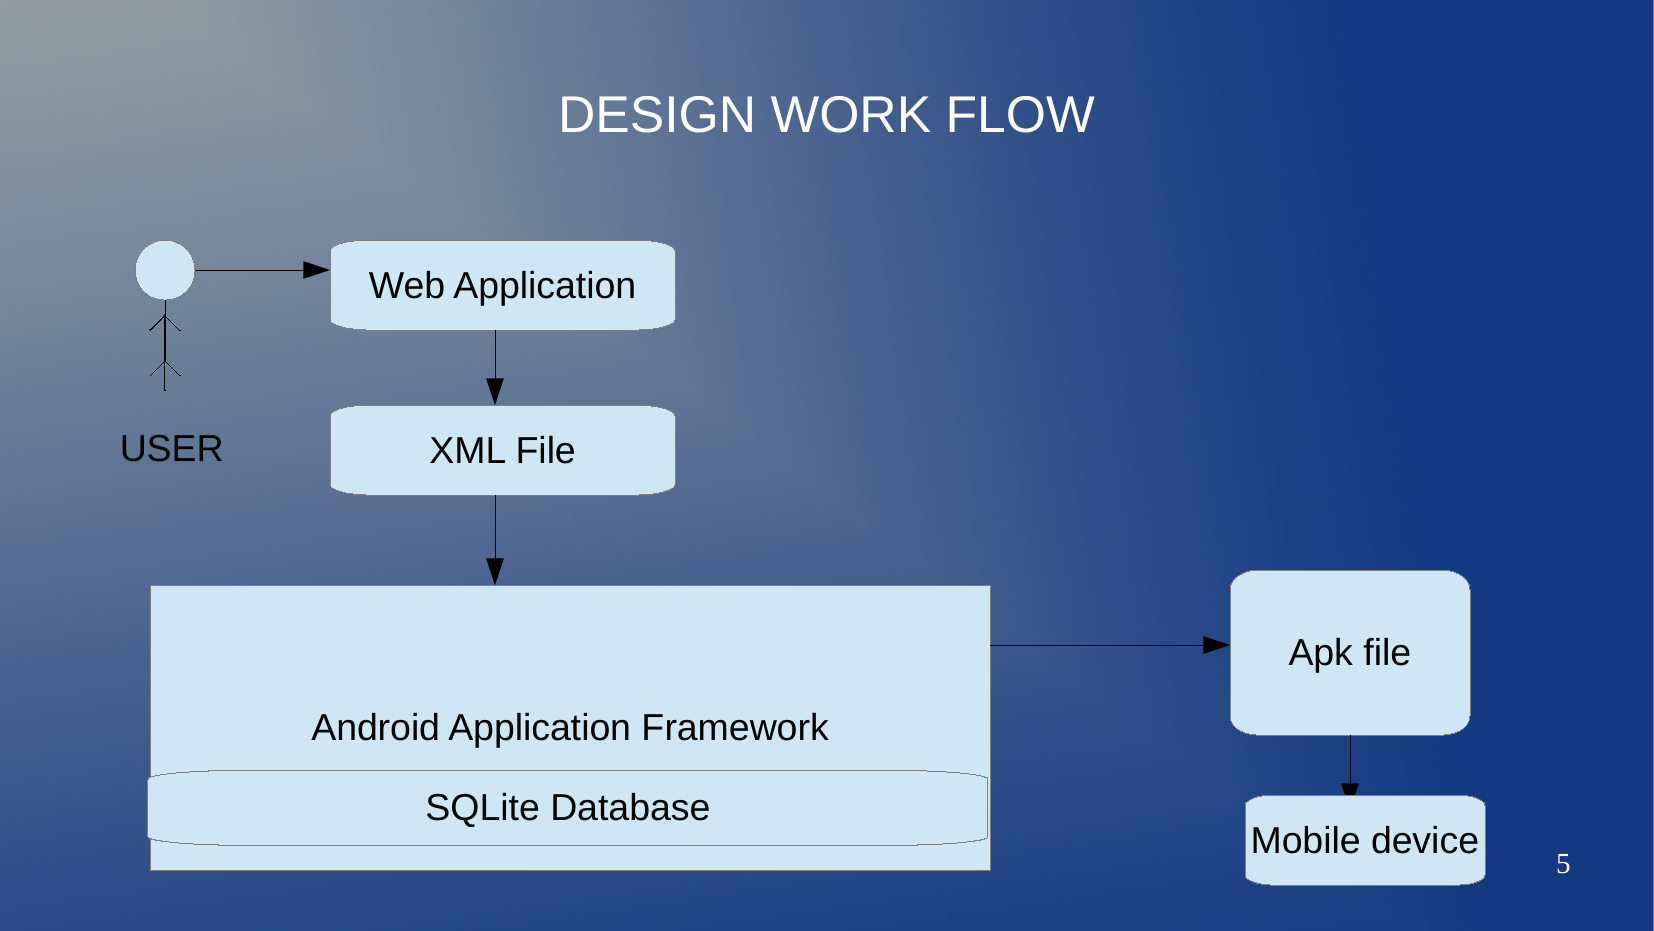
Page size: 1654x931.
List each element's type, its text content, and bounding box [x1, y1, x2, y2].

text_box Web Application [330, 240, 676, 331]
text_box Apk file [1230, 570, 1471, 736]
text_box SQLite Database [147, 770, 988, 846]
picture [0, 0, 1654, 931]
title DESIGN WORK FLOW [82, 37, 1571, 193]
text_box XML File [330, 405, 676, 496]
text_box Android Application Framework [150, 585, 991, 871]
text_box [135, 240, 196, 301]
text_box USER [105, 420, 241, 477]
text_box Mobile device [1245, 795, 1486, 886]
